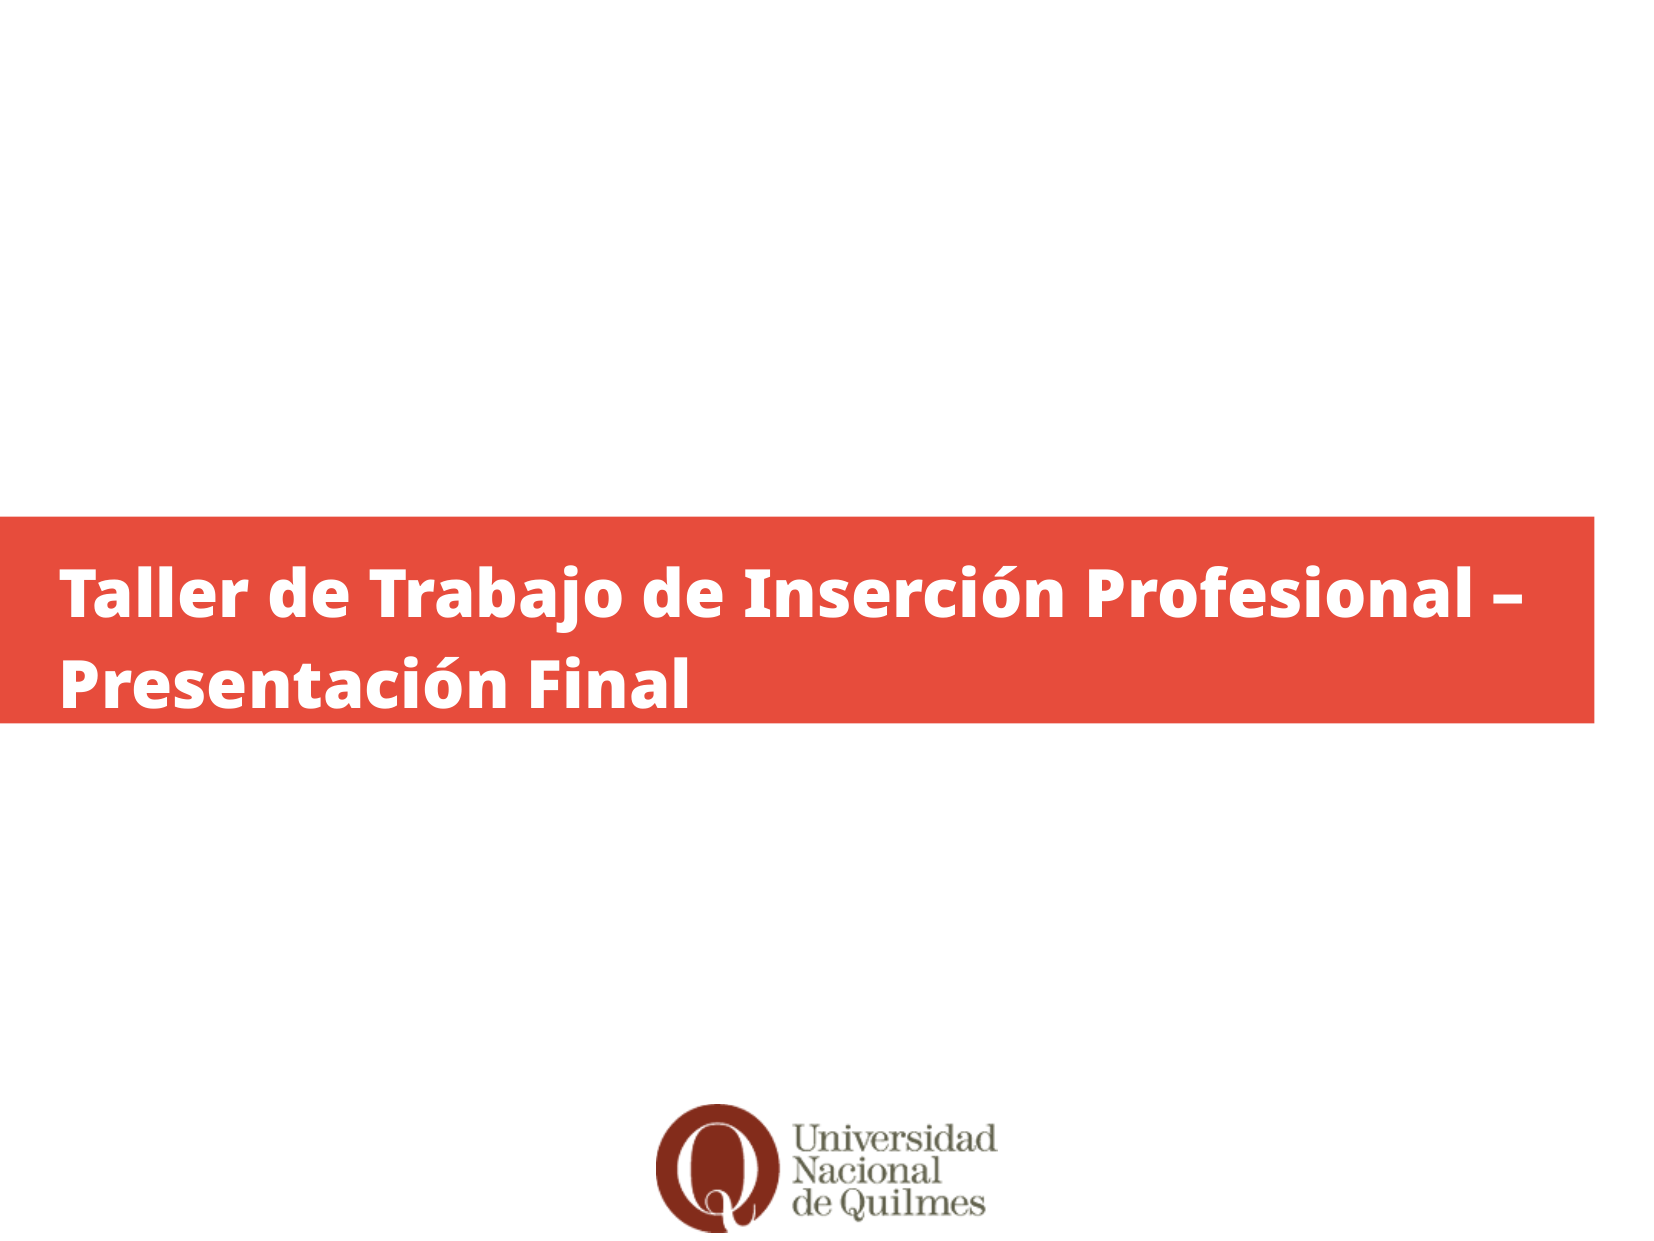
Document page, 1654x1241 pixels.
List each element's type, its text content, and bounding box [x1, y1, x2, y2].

picture [656, 1104, 998, 1233]
title Taller de Trabajo de Inserción Profesional – Presentación Final [59, 546, 1595, 694]
